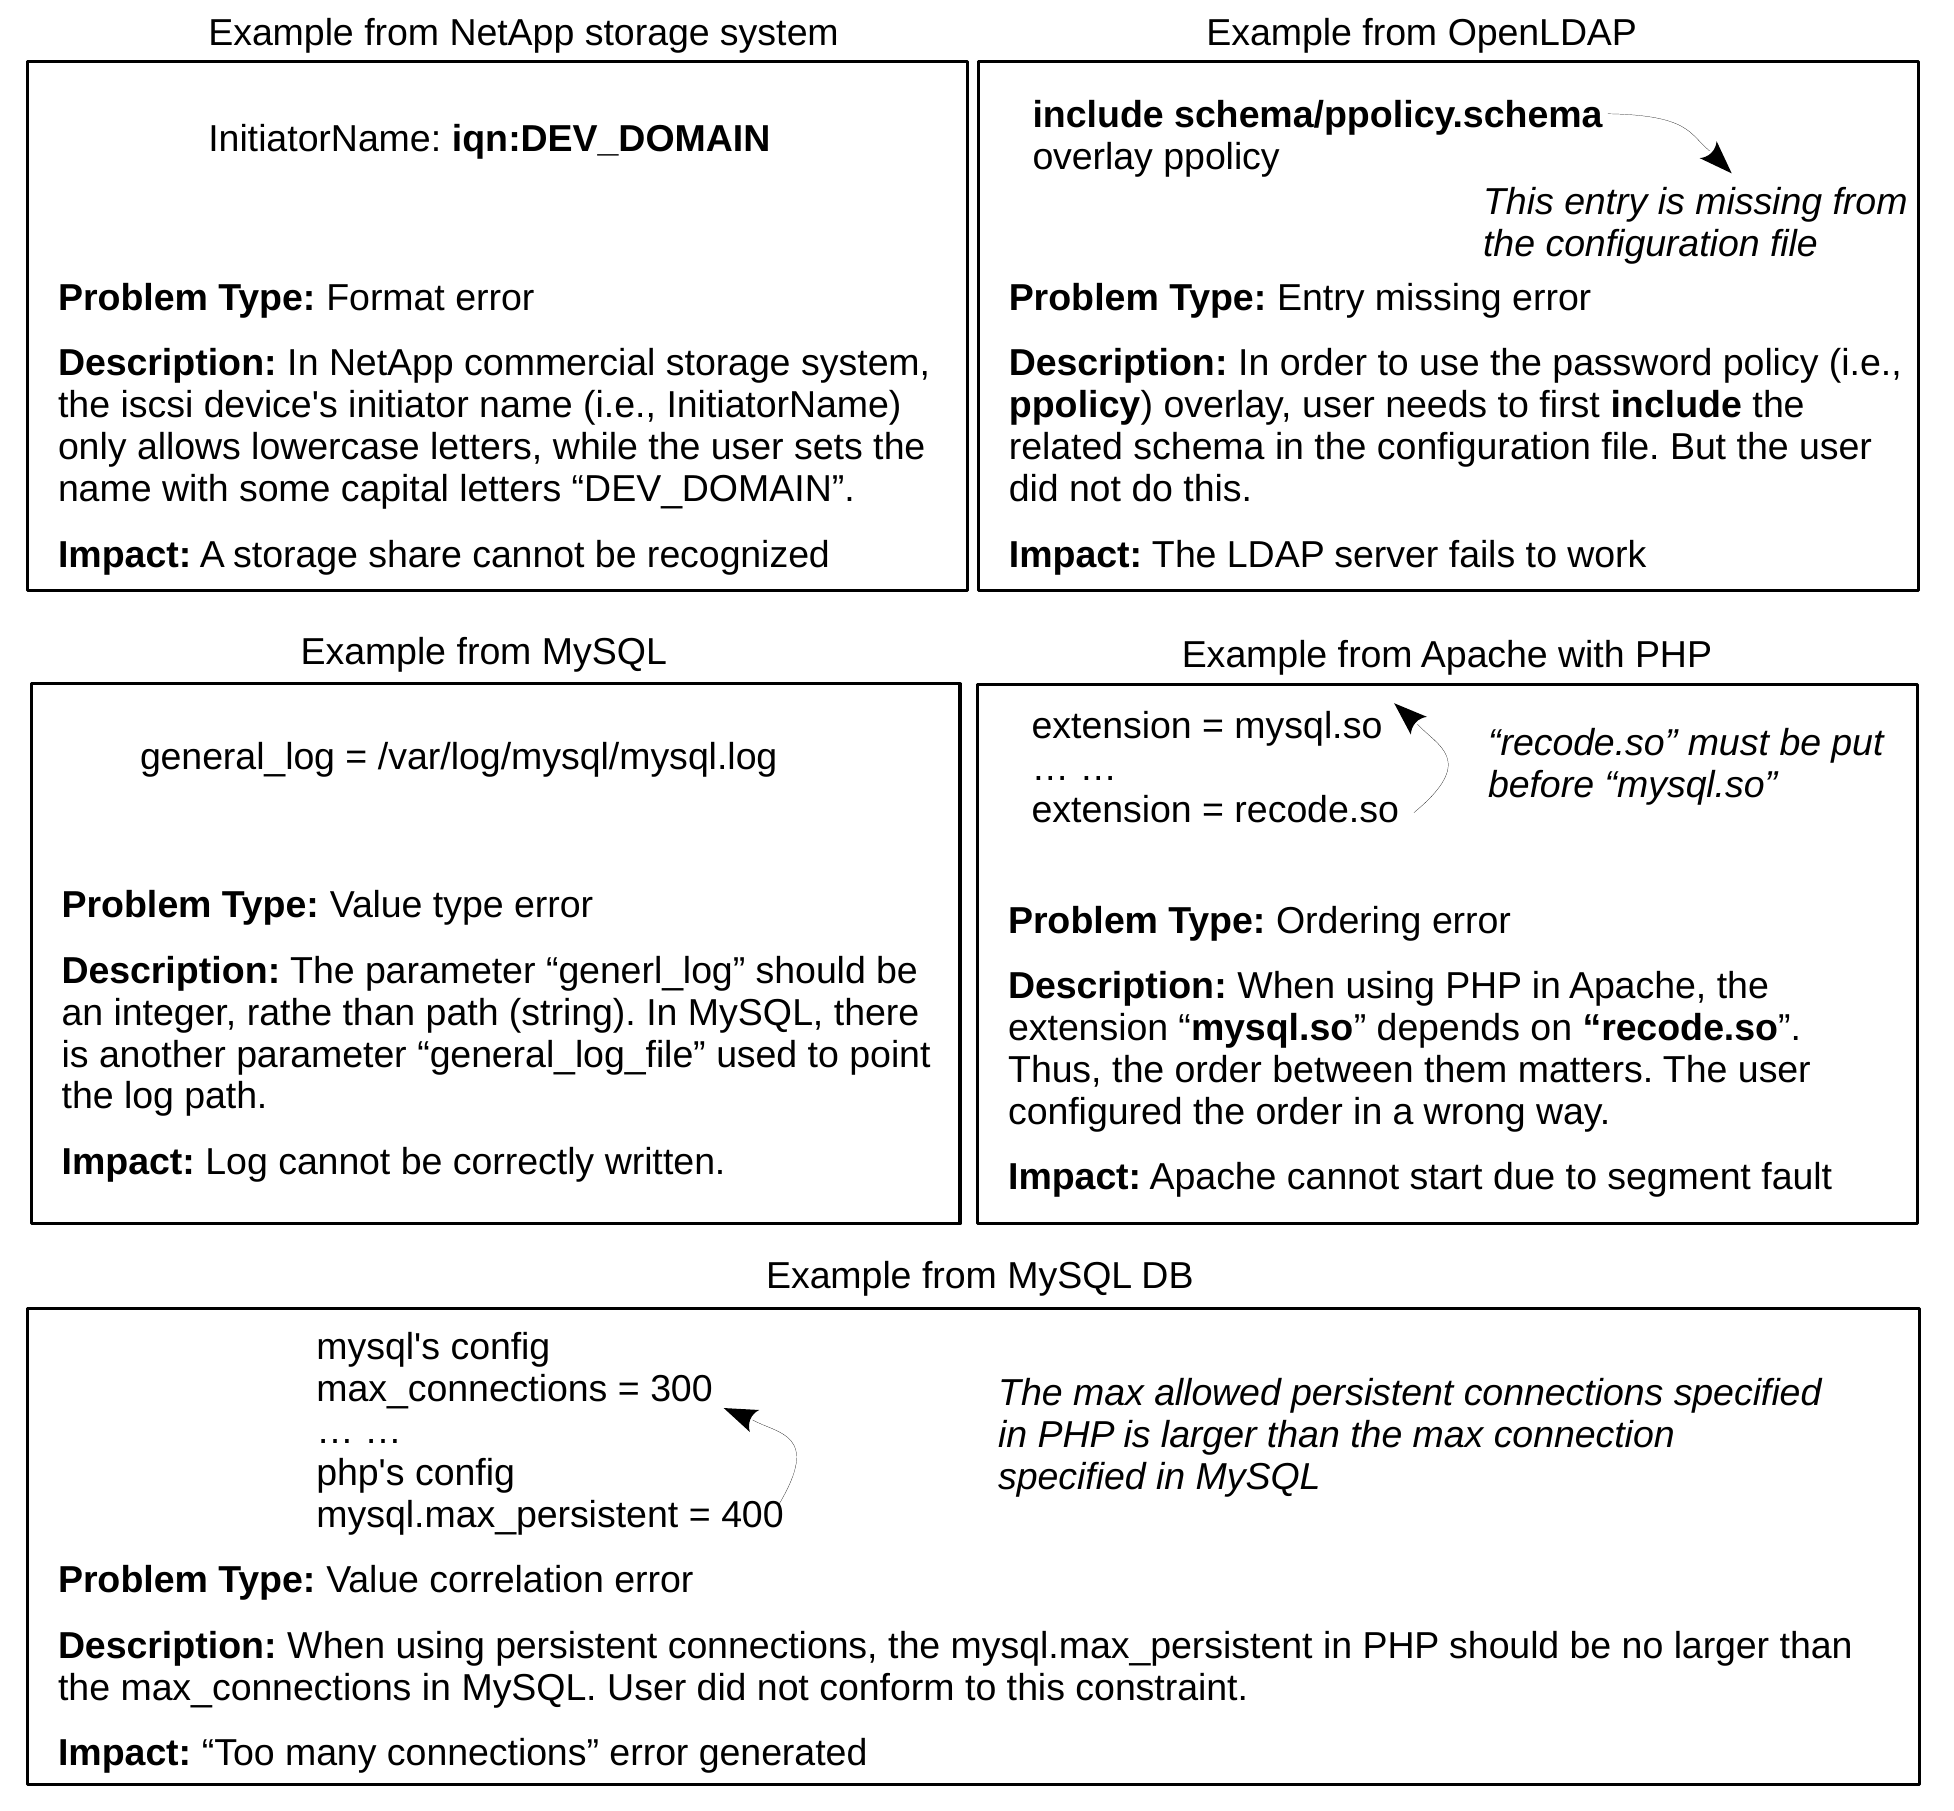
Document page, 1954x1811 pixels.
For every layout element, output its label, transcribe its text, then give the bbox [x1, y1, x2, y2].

text_box mysql's config max_connections = 300 … … php's config mysql.max_persistent = 400 [301, 1318, 926, 1543]
text_box Problem Type: Value correlation error Description: When using persistent connections, the mysql.max_persistent in PHP should be no larger than the max_connections in MySQL. User did not conform to this constraint. Impact: “Too many connections” error generated [43, 1551, 1893, 1811]
text_box Example from OpenLDAP [1191, 3, 1856, 61]
text_box Problem Type: Value type error Description: The parameter “generl_log” should be an integer, rathe than path (string). In MySQL, there is another parameter “general_log_file” used to point the log path. Impact: Log cannot be correctly written. [46, 876, 972, 1190]
text_box InitiatorName: iqn:DEV_DOMAIN [193, 109, 818, 167]
text_box Example from NetApp storage system [193, 3, 858, 61]
text_box Example from Apache with PHP [1167, 626, 1831, 684]
text_box general_log = /var/log/mysql/mysql.log [125, 728, 847, 828]
text_box “recode.so” must be put before “mysql.so” [1473, 713, 1930, 813]
text_box extension = mysql.so … … extension = recode.so [1016, 697, 1641, 839]
text_box This entry is missing from the configuration file [1468, 173, 1925, 273]
text_box Example from MySQL [285, 622, 950, 680]
text_box Example from MySQL DB [751, 1247, 1415, 1304]
text_box The max allowed persistent connections specified in PHP is larger than the max connection specified in MySQL [983, 1364, 1847, 1505]
text_box Problem Type: Format error Description: In NetApp commercial storage system, the iscsi device's initiator name (i.e., InitiatorName) only allows lowercase letters, while the user sets the name with some capital letters “DEV_DOMAIN”. Impact: A storage share cannot be recognized [43, 269, 968, 583]
text_box include schema/ppolicy.schema overlay ppolicy [1017, 86, 1642, 186]
text_box Problem Type: Entry missing error Description: In order to use the password policy (i.e., ppolicy) overlay, user needs to first include the related schema in the configuration file. But the user did not do this. Impact: The LDAP server fails to work [994, 269, 1919, 583]
text_box Problem Type: Ordering error Description: When using PHP in Apache, the extension “mysql.so” depends on “recode.so”. Thus, the order between them matters. The user configured the order in a wrong way. Impact: Apache cannot start due to segment fault [993, 891, 1918, 1206]
